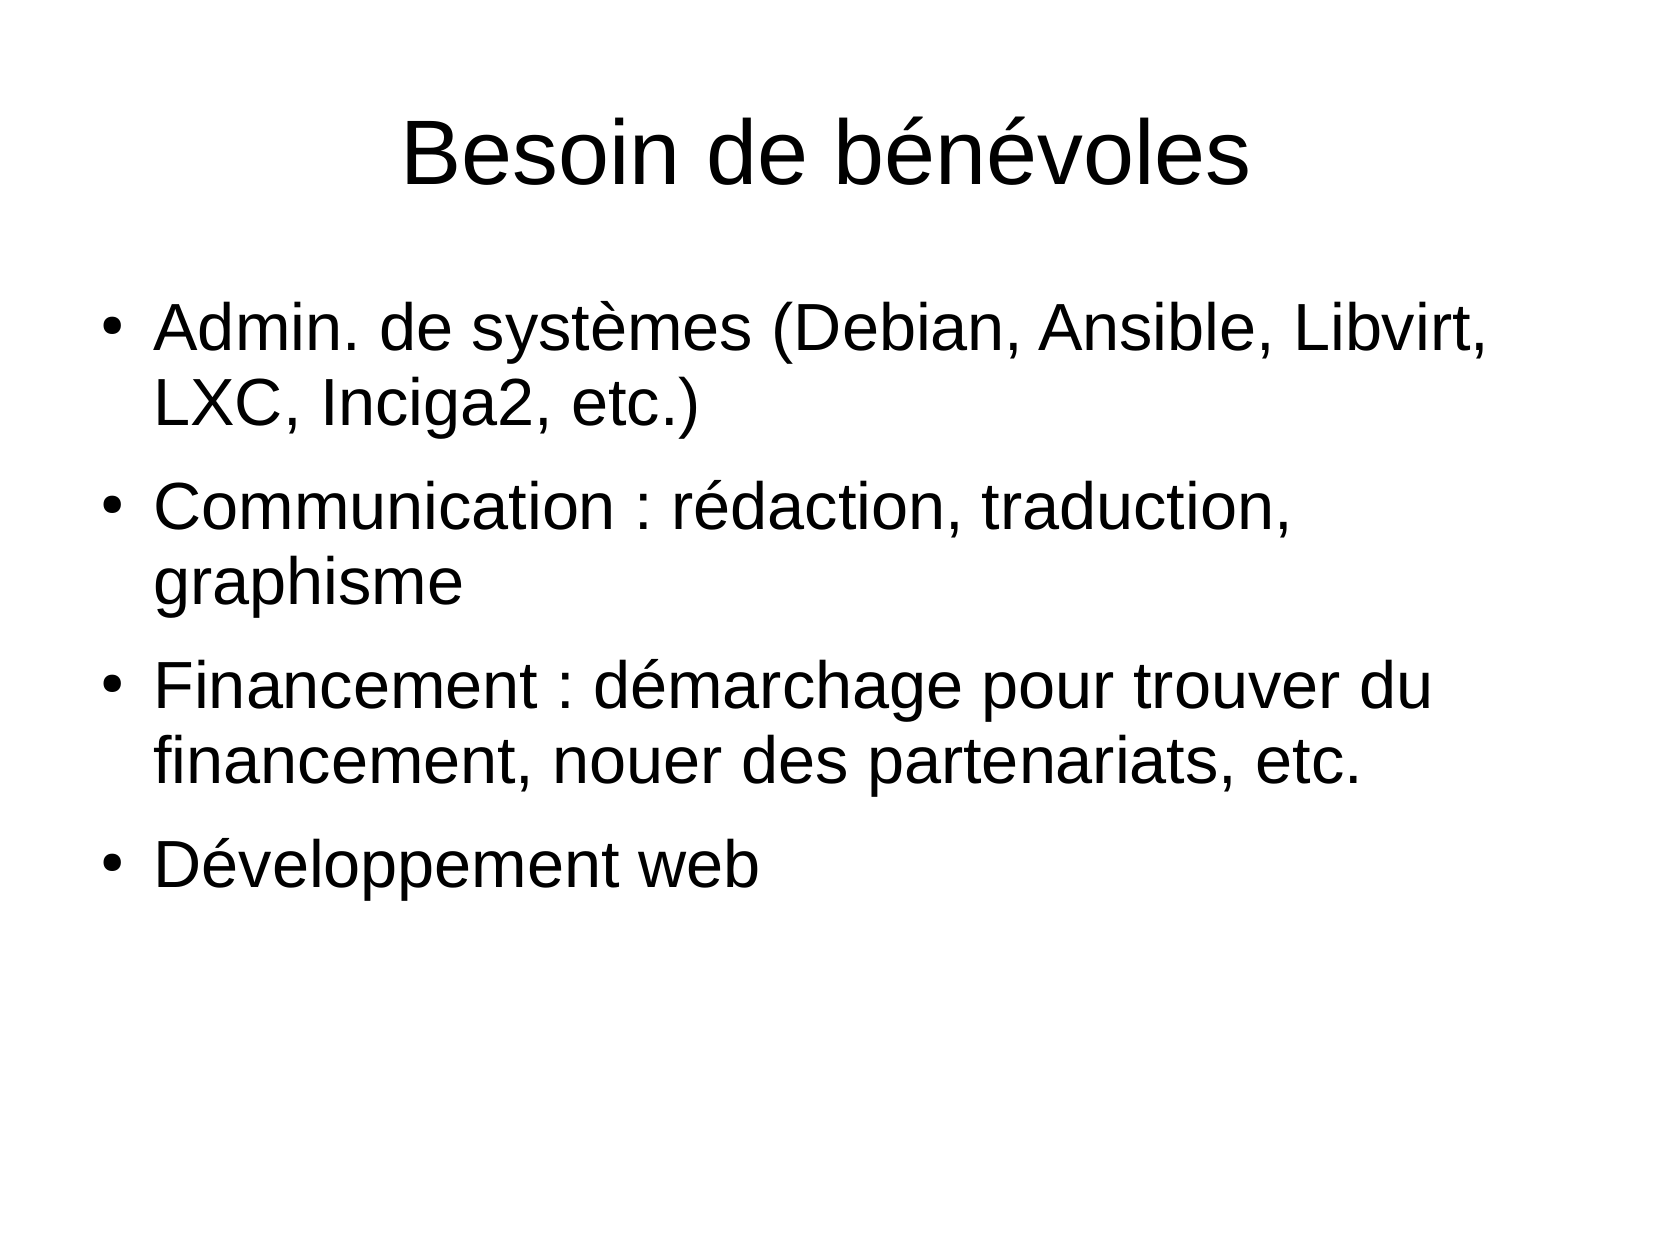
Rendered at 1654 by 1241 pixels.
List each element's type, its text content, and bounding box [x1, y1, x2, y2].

list Admin. de systèmes (Debian, Ansible, Libvirt, LXC, Inciga2, etc.) Communication : rédaction, traduction, graphisme Financement : démarchage pour trouver du financement, nouer des partenariats, etc. Développement web [82, 290, 1571, 1010]
title Besoin de bénévoles [82, 49, 1571, 257]
